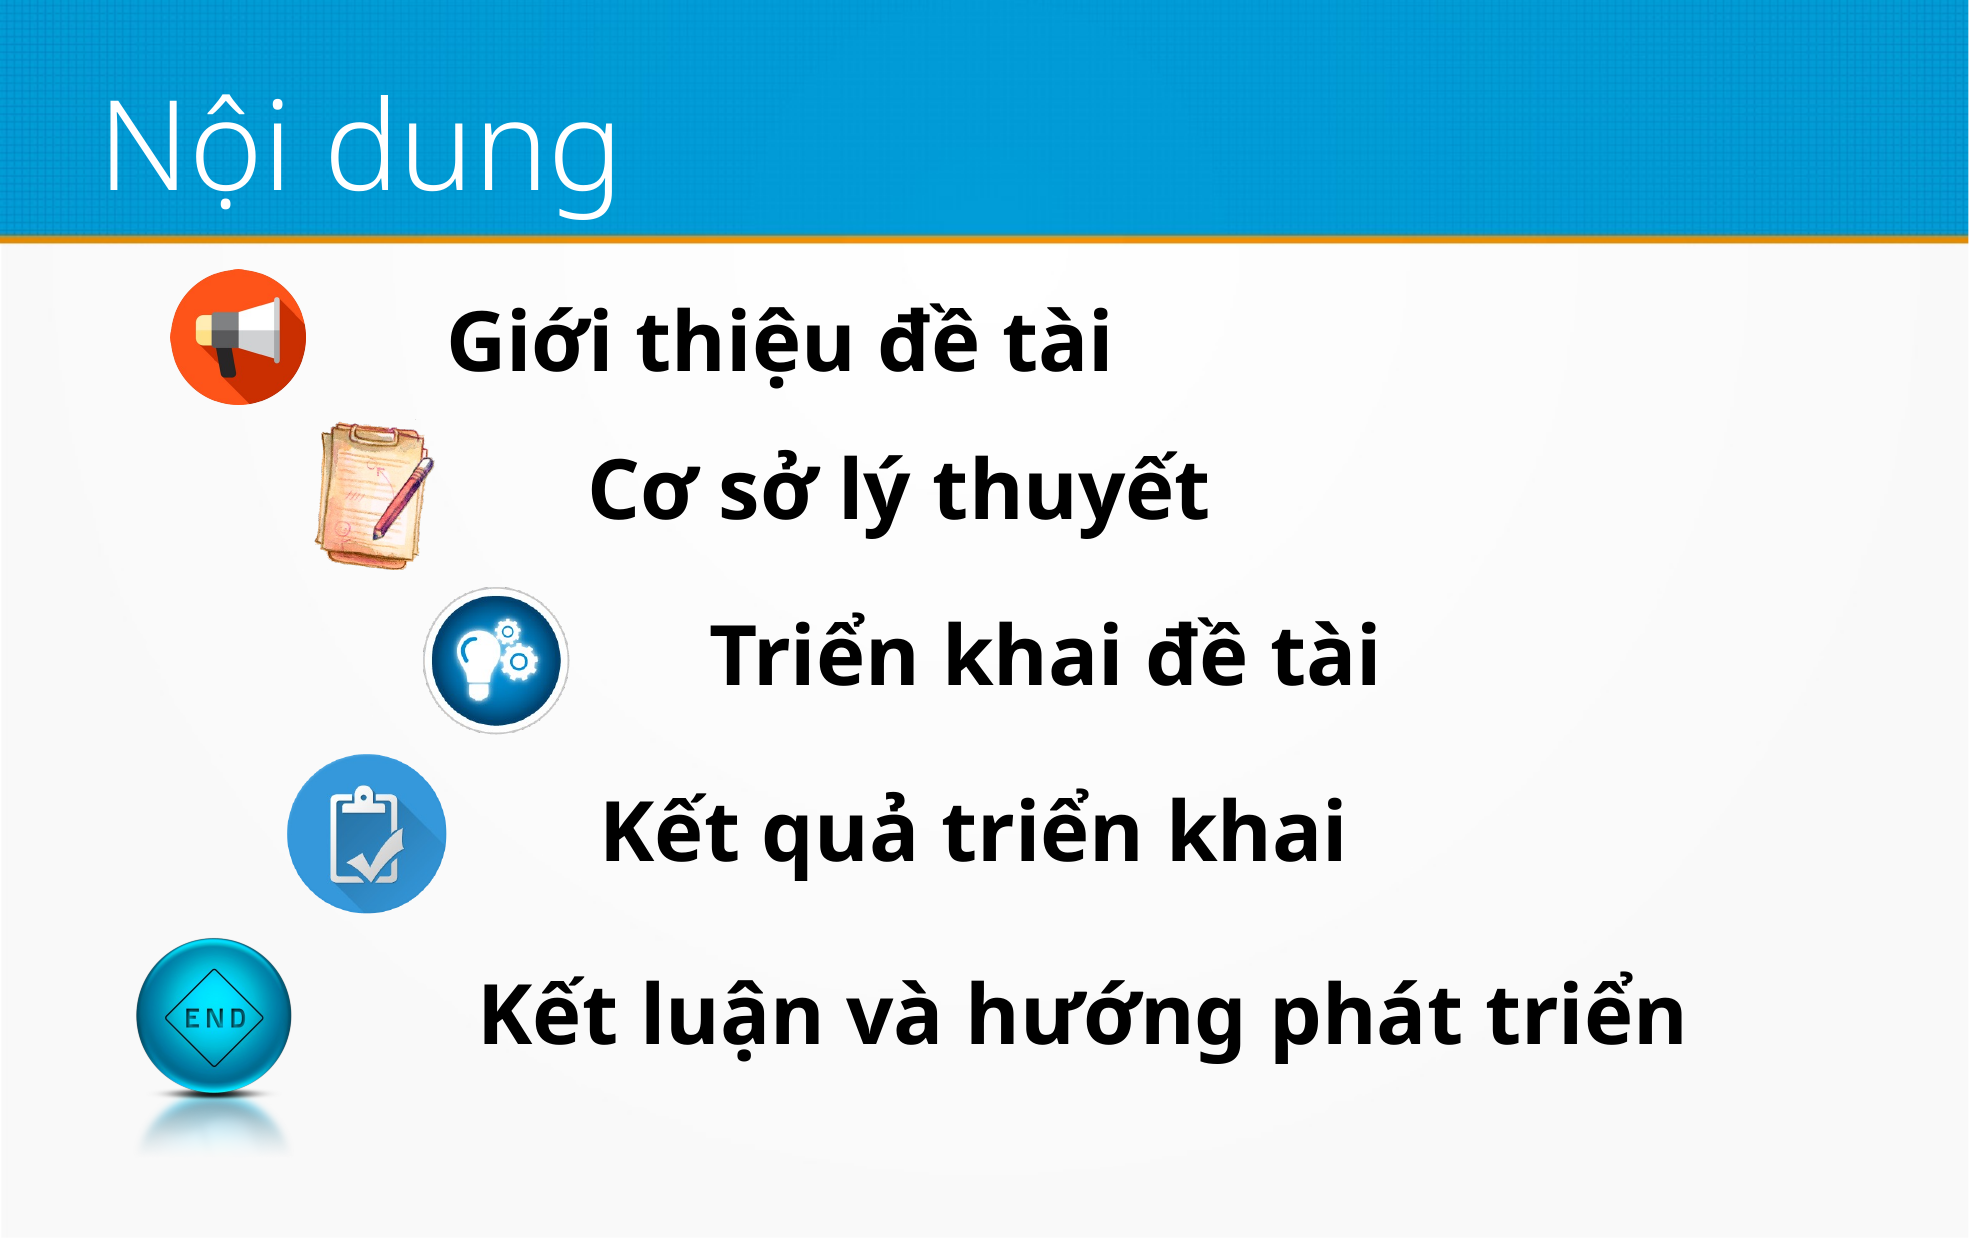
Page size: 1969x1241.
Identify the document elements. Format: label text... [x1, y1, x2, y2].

text_box Cơ sở lý thuyết [581, 429, 1133, 546]
text_box Kết luận và hướng phát triển [471, 954, 1521, 1071]
text_box Kết quả triển khai [593, 771, 1258, 888]
text_box Triển khai đề tài [703, 595, 1319, 712]
text_box Giới thiệu đề tài [440, 280, 1681, 398]
picture [0, 233, 1969, 1241]
title Nội dung [98, 19, 1870, 227]
